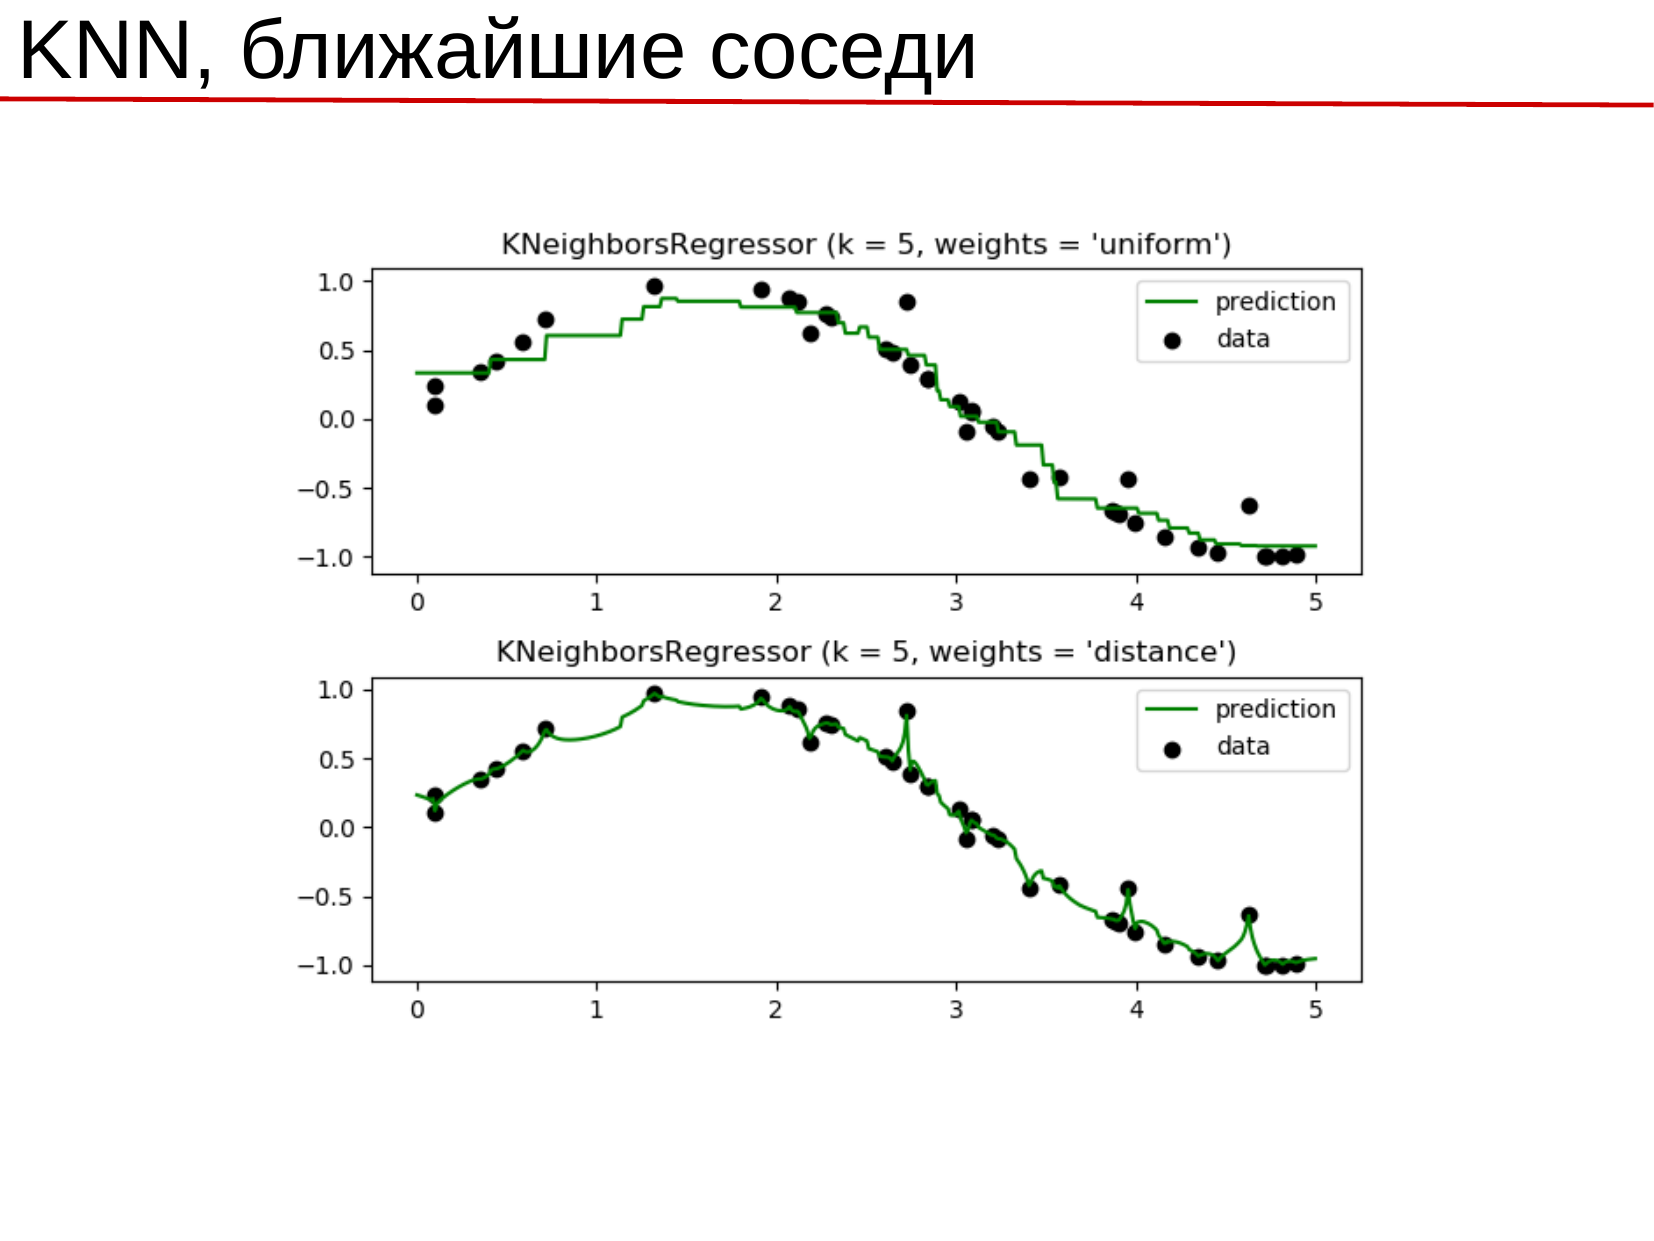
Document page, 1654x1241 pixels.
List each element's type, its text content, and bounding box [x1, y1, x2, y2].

picture [270, 207, 1393, 1051]
title KNN, ближайшие соседи [17, 0, 1263, 99]
